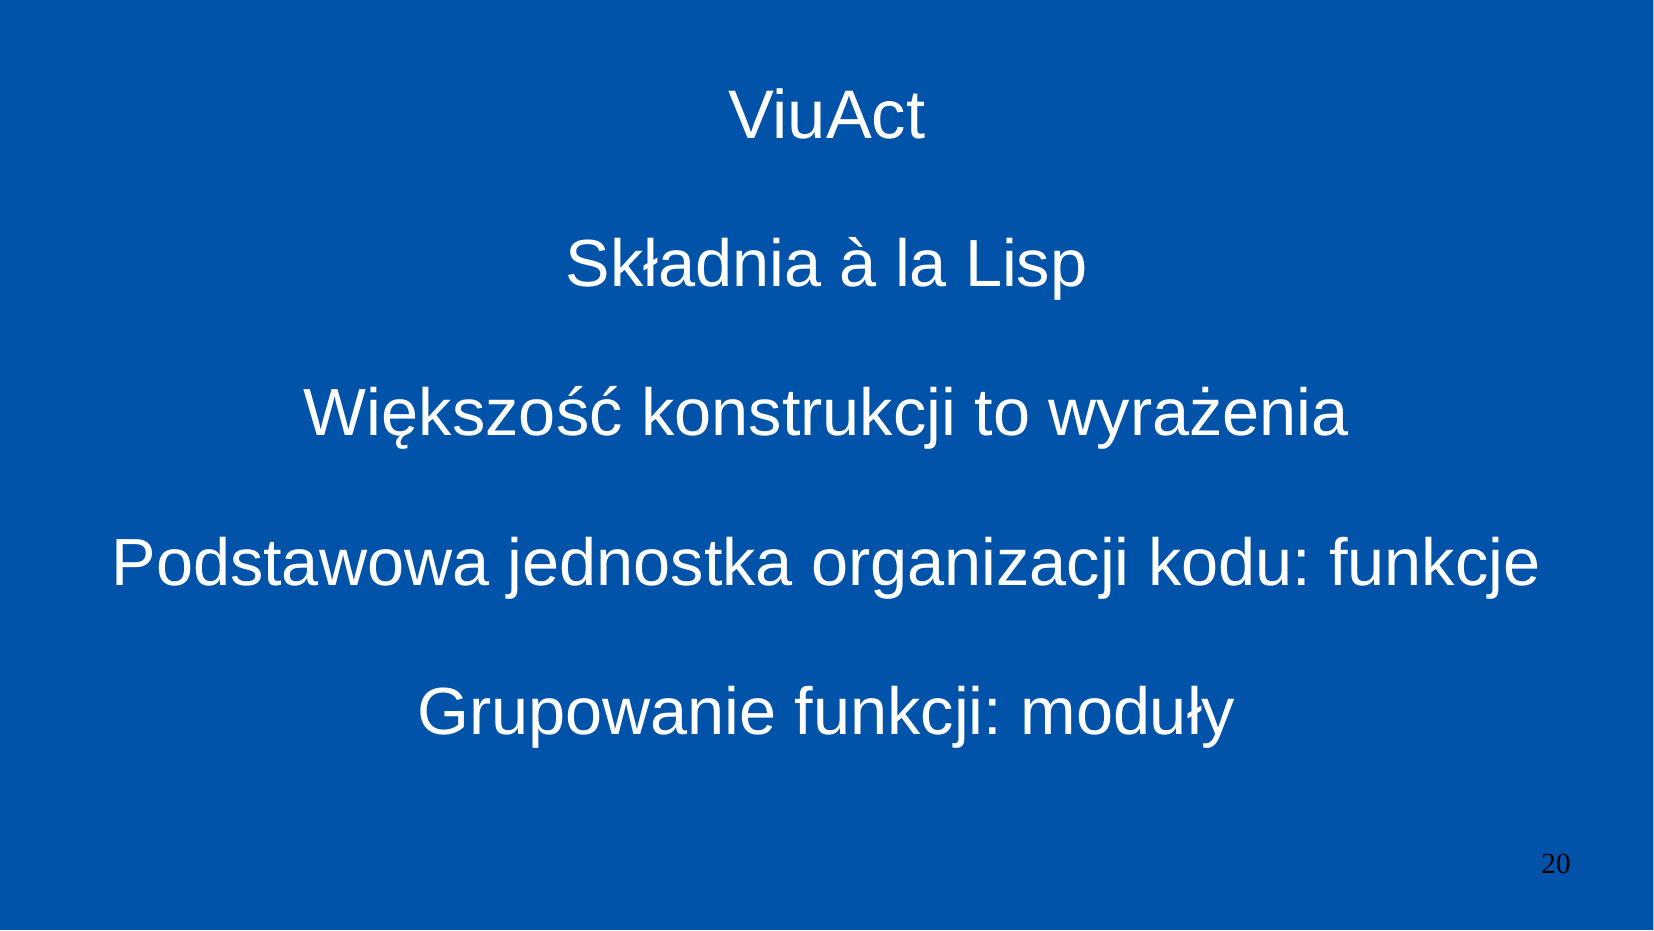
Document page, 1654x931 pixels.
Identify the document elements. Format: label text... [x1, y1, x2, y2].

subtitle Składnia à la Lisp Większość konstrukcji to wyrażenia Podstawowa jednostka organizacji kodu: funkcje Grupowanie funkcji: moduły [82, 217, 1571, 758]
title ViuAct [82, 37, 1571, 193]
